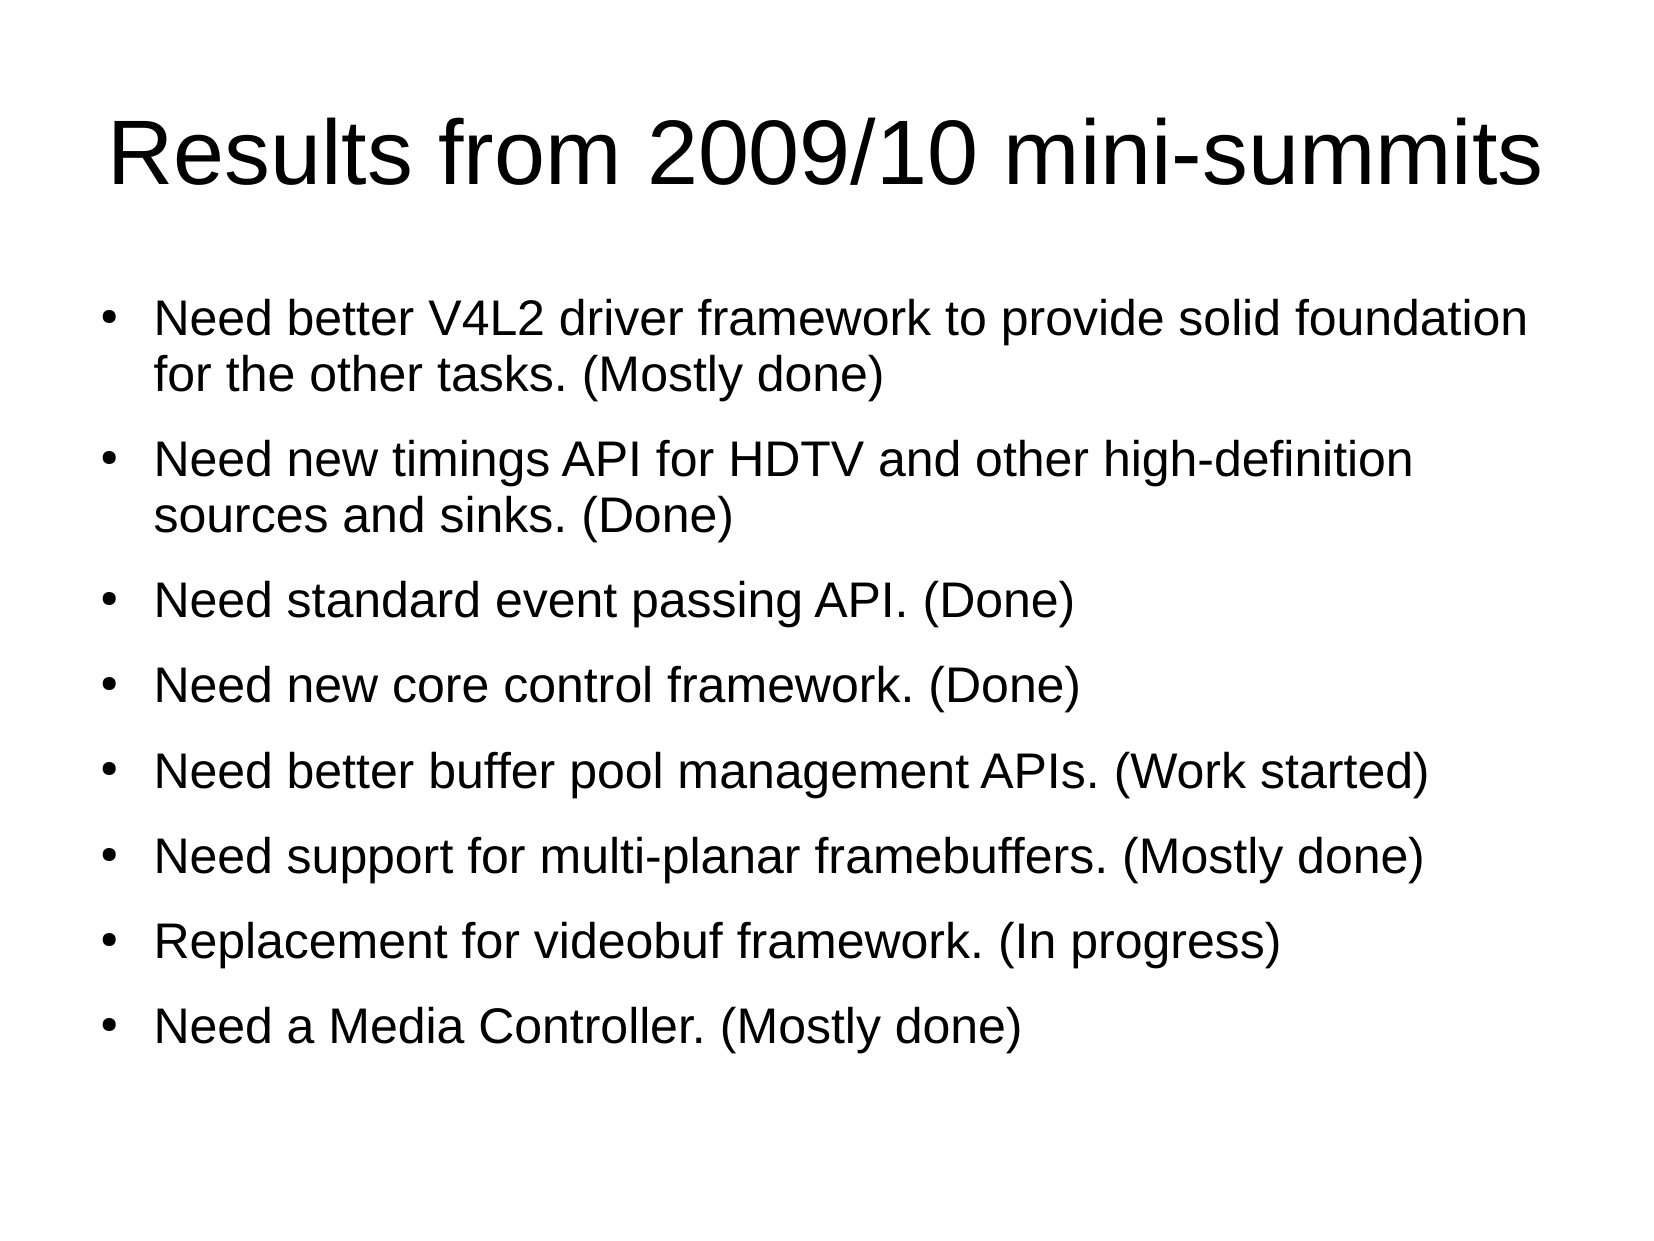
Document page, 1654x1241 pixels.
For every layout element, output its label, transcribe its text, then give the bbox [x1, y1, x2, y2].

list Need better V4L2 driver framework to provide solid foundation for the other tasks. (Mostly done) Need new timings API for HDTV and other high-definition sources and sinks. (Done) Need standard event passing API. (Done) Need new core control framework. (Done) Need better buffer pool management APIs. (Work started) Need support for multi-planar framebuffers. (Mostly done) Replacement for videobuf framework. (In progress) Need a Media Controller. (Mostly done) [82, 290, 1571, 1094]
title Results from 2009/10 mini-summits [82, 56, 1571, 250]
